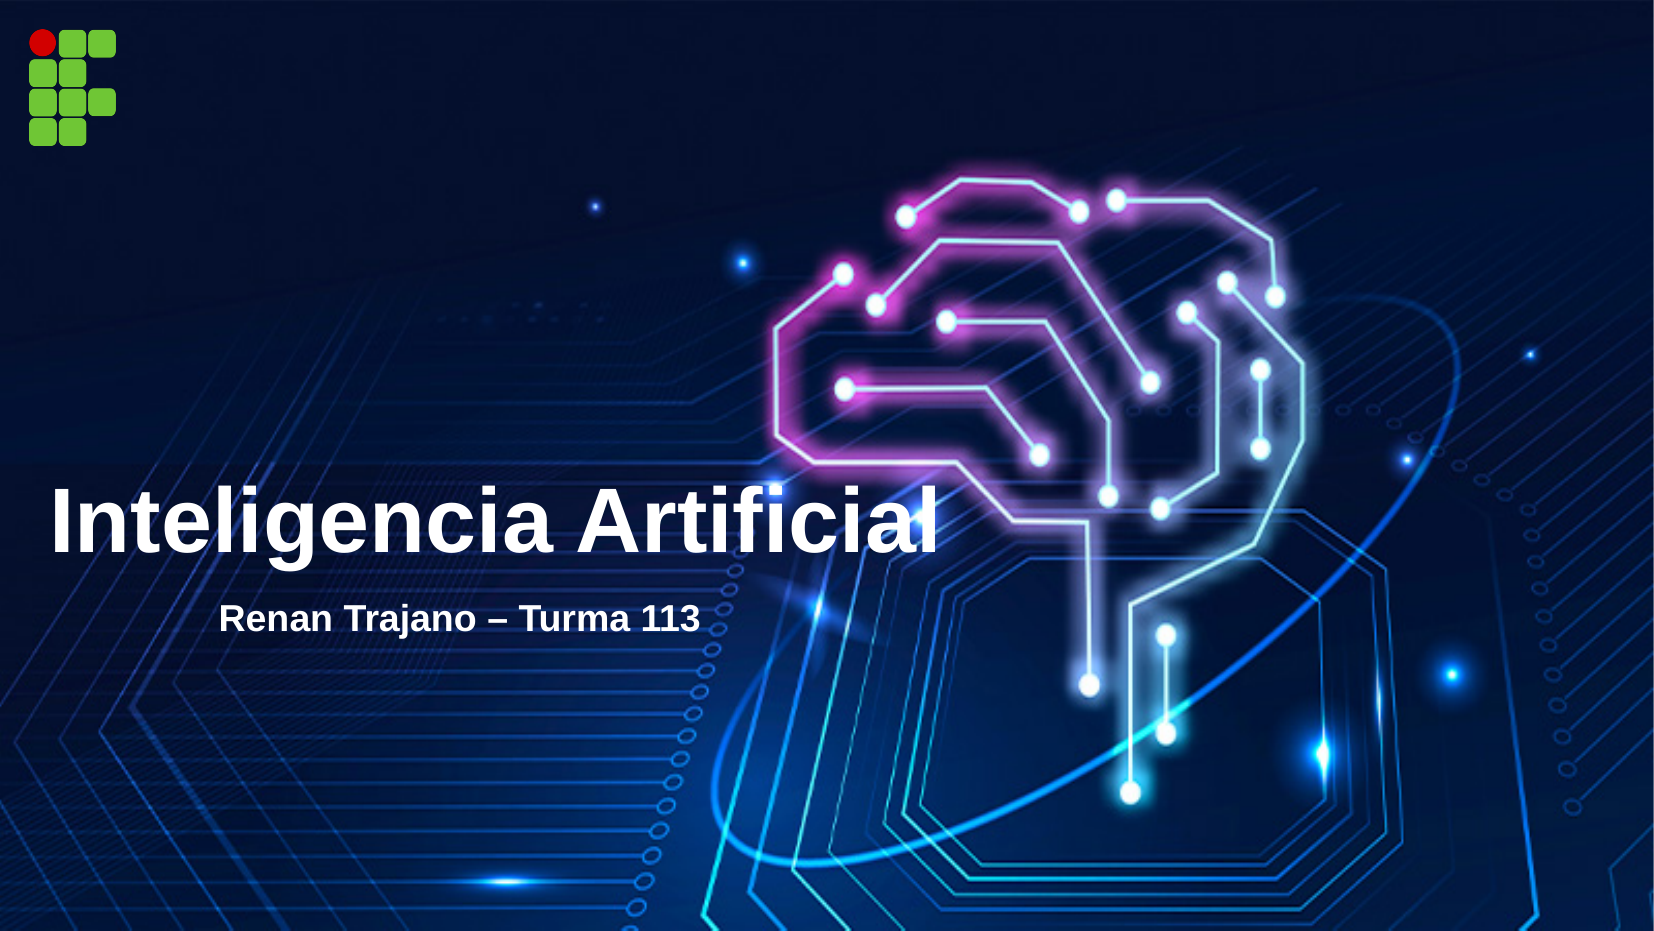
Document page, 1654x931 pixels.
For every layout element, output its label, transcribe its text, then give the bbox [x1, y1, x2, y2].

text_box Renan Trajano – Turma 113 [203, 590, 854, 677]
title Inteligencia Artificial [0, 442, 1241, 599]
picture [0, 0, 1654, 931]
